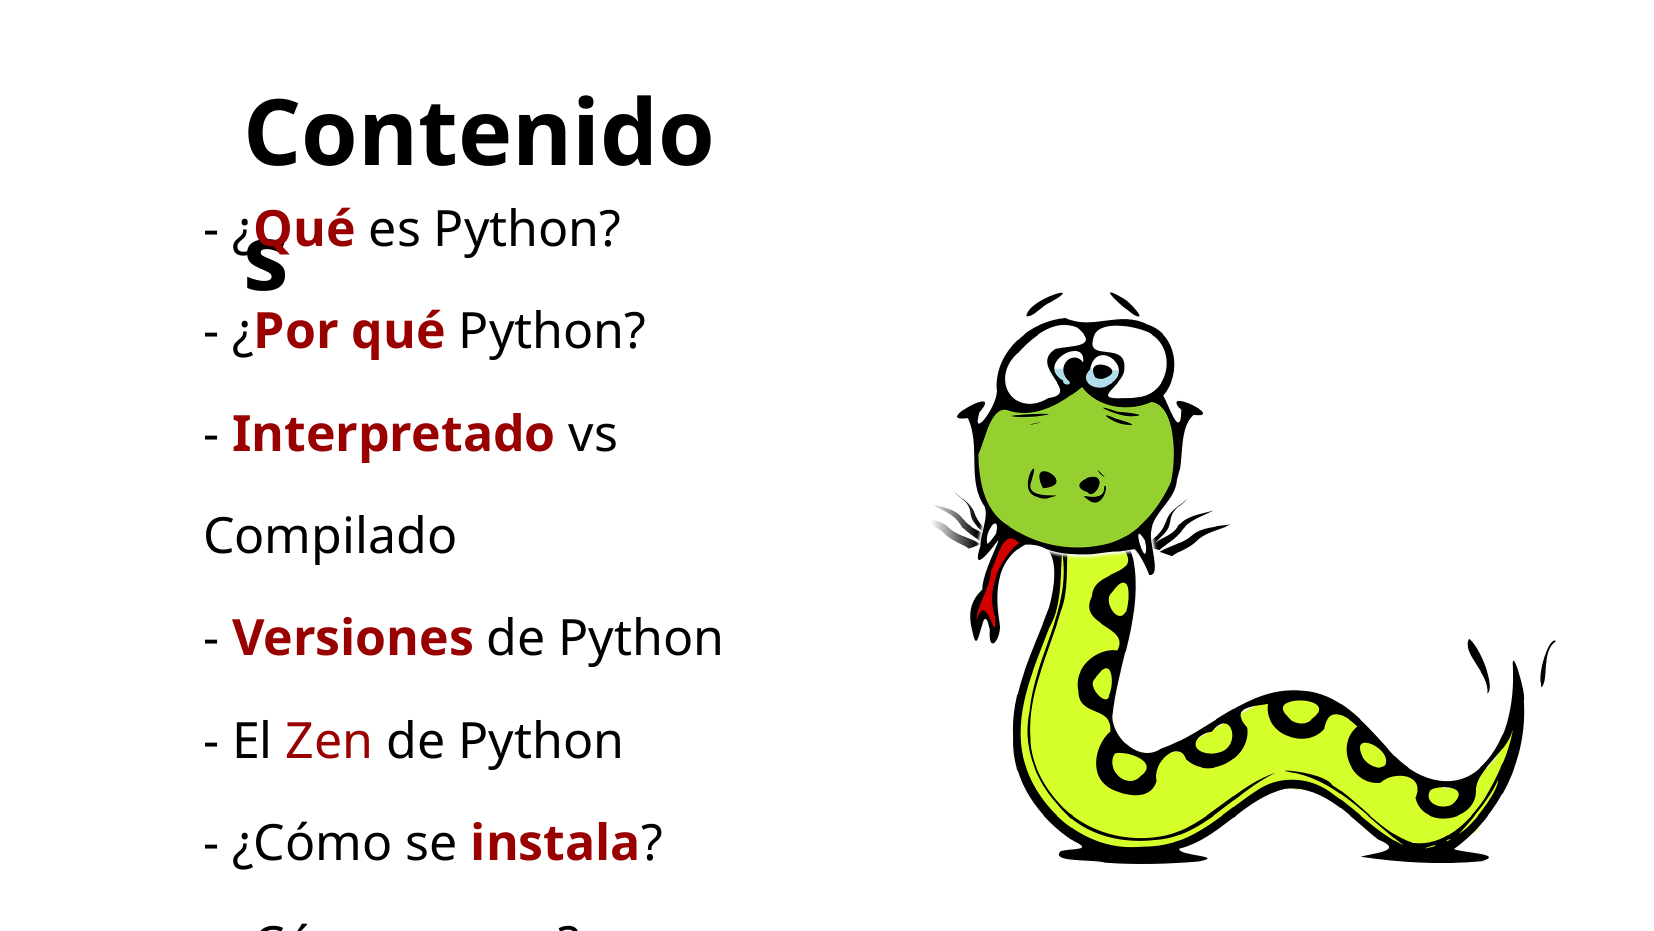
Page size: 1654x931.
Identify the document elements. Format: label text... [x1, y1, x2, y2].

text_box Contenidos [228, 59, 745, 151]
text_box - ¿Qué es Python? - ¿Por qué Python? - Interpretado vs Compilado - Versiones de Python - El Zen de Python - ¿Cómo se instala? - ¿Cómo se usa? - Scripts - Módulos y librerías [188, 151, 861, 841]
picture [910, 286, 1556, 864]
